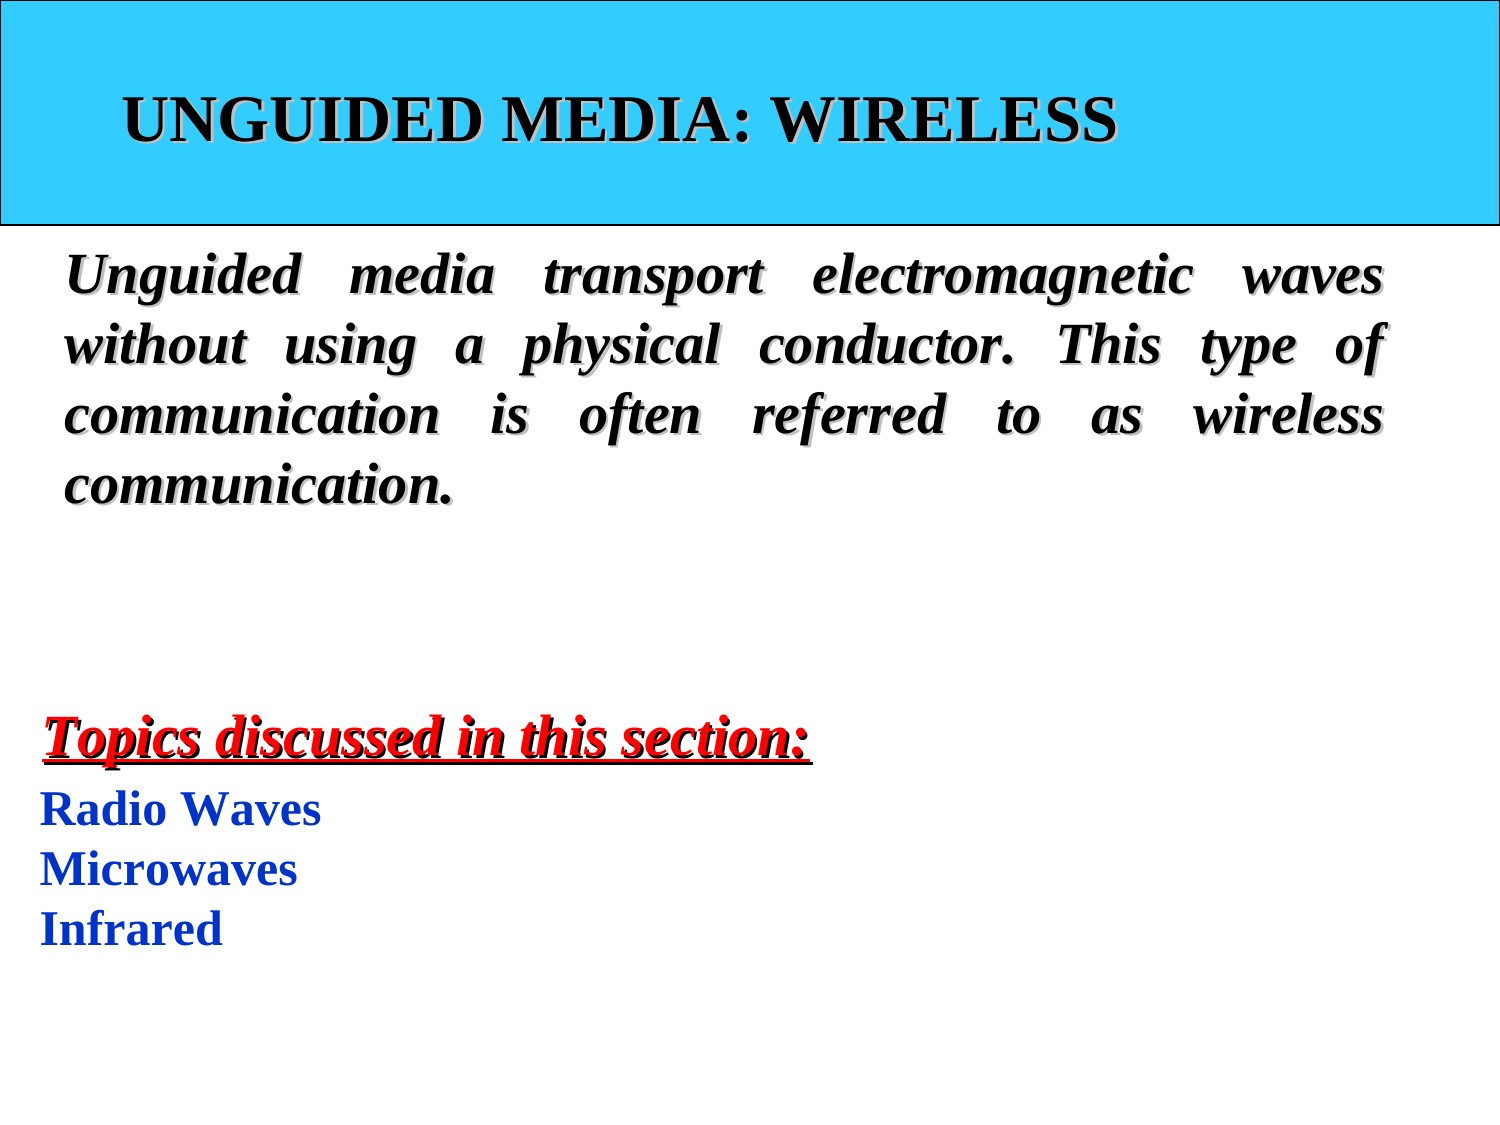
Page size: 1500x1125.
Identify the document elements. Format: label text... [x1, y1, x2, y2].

text_box Topics discussed in this section: [26, 689, 825, 776]
text_box [0, 0, 1500, 225]
text_box Unguided media transport electromagnetic waves without using a physical conductor. This type of communication is often referred to as wireless communication. [50, 227, 1401, 523]
text_box UNGUIDED MEDIA: WIRELESS [106, 66, 1135, 163]
text_box Radio Waves Microwaves Infrared [24, 767, 1125, 964]
